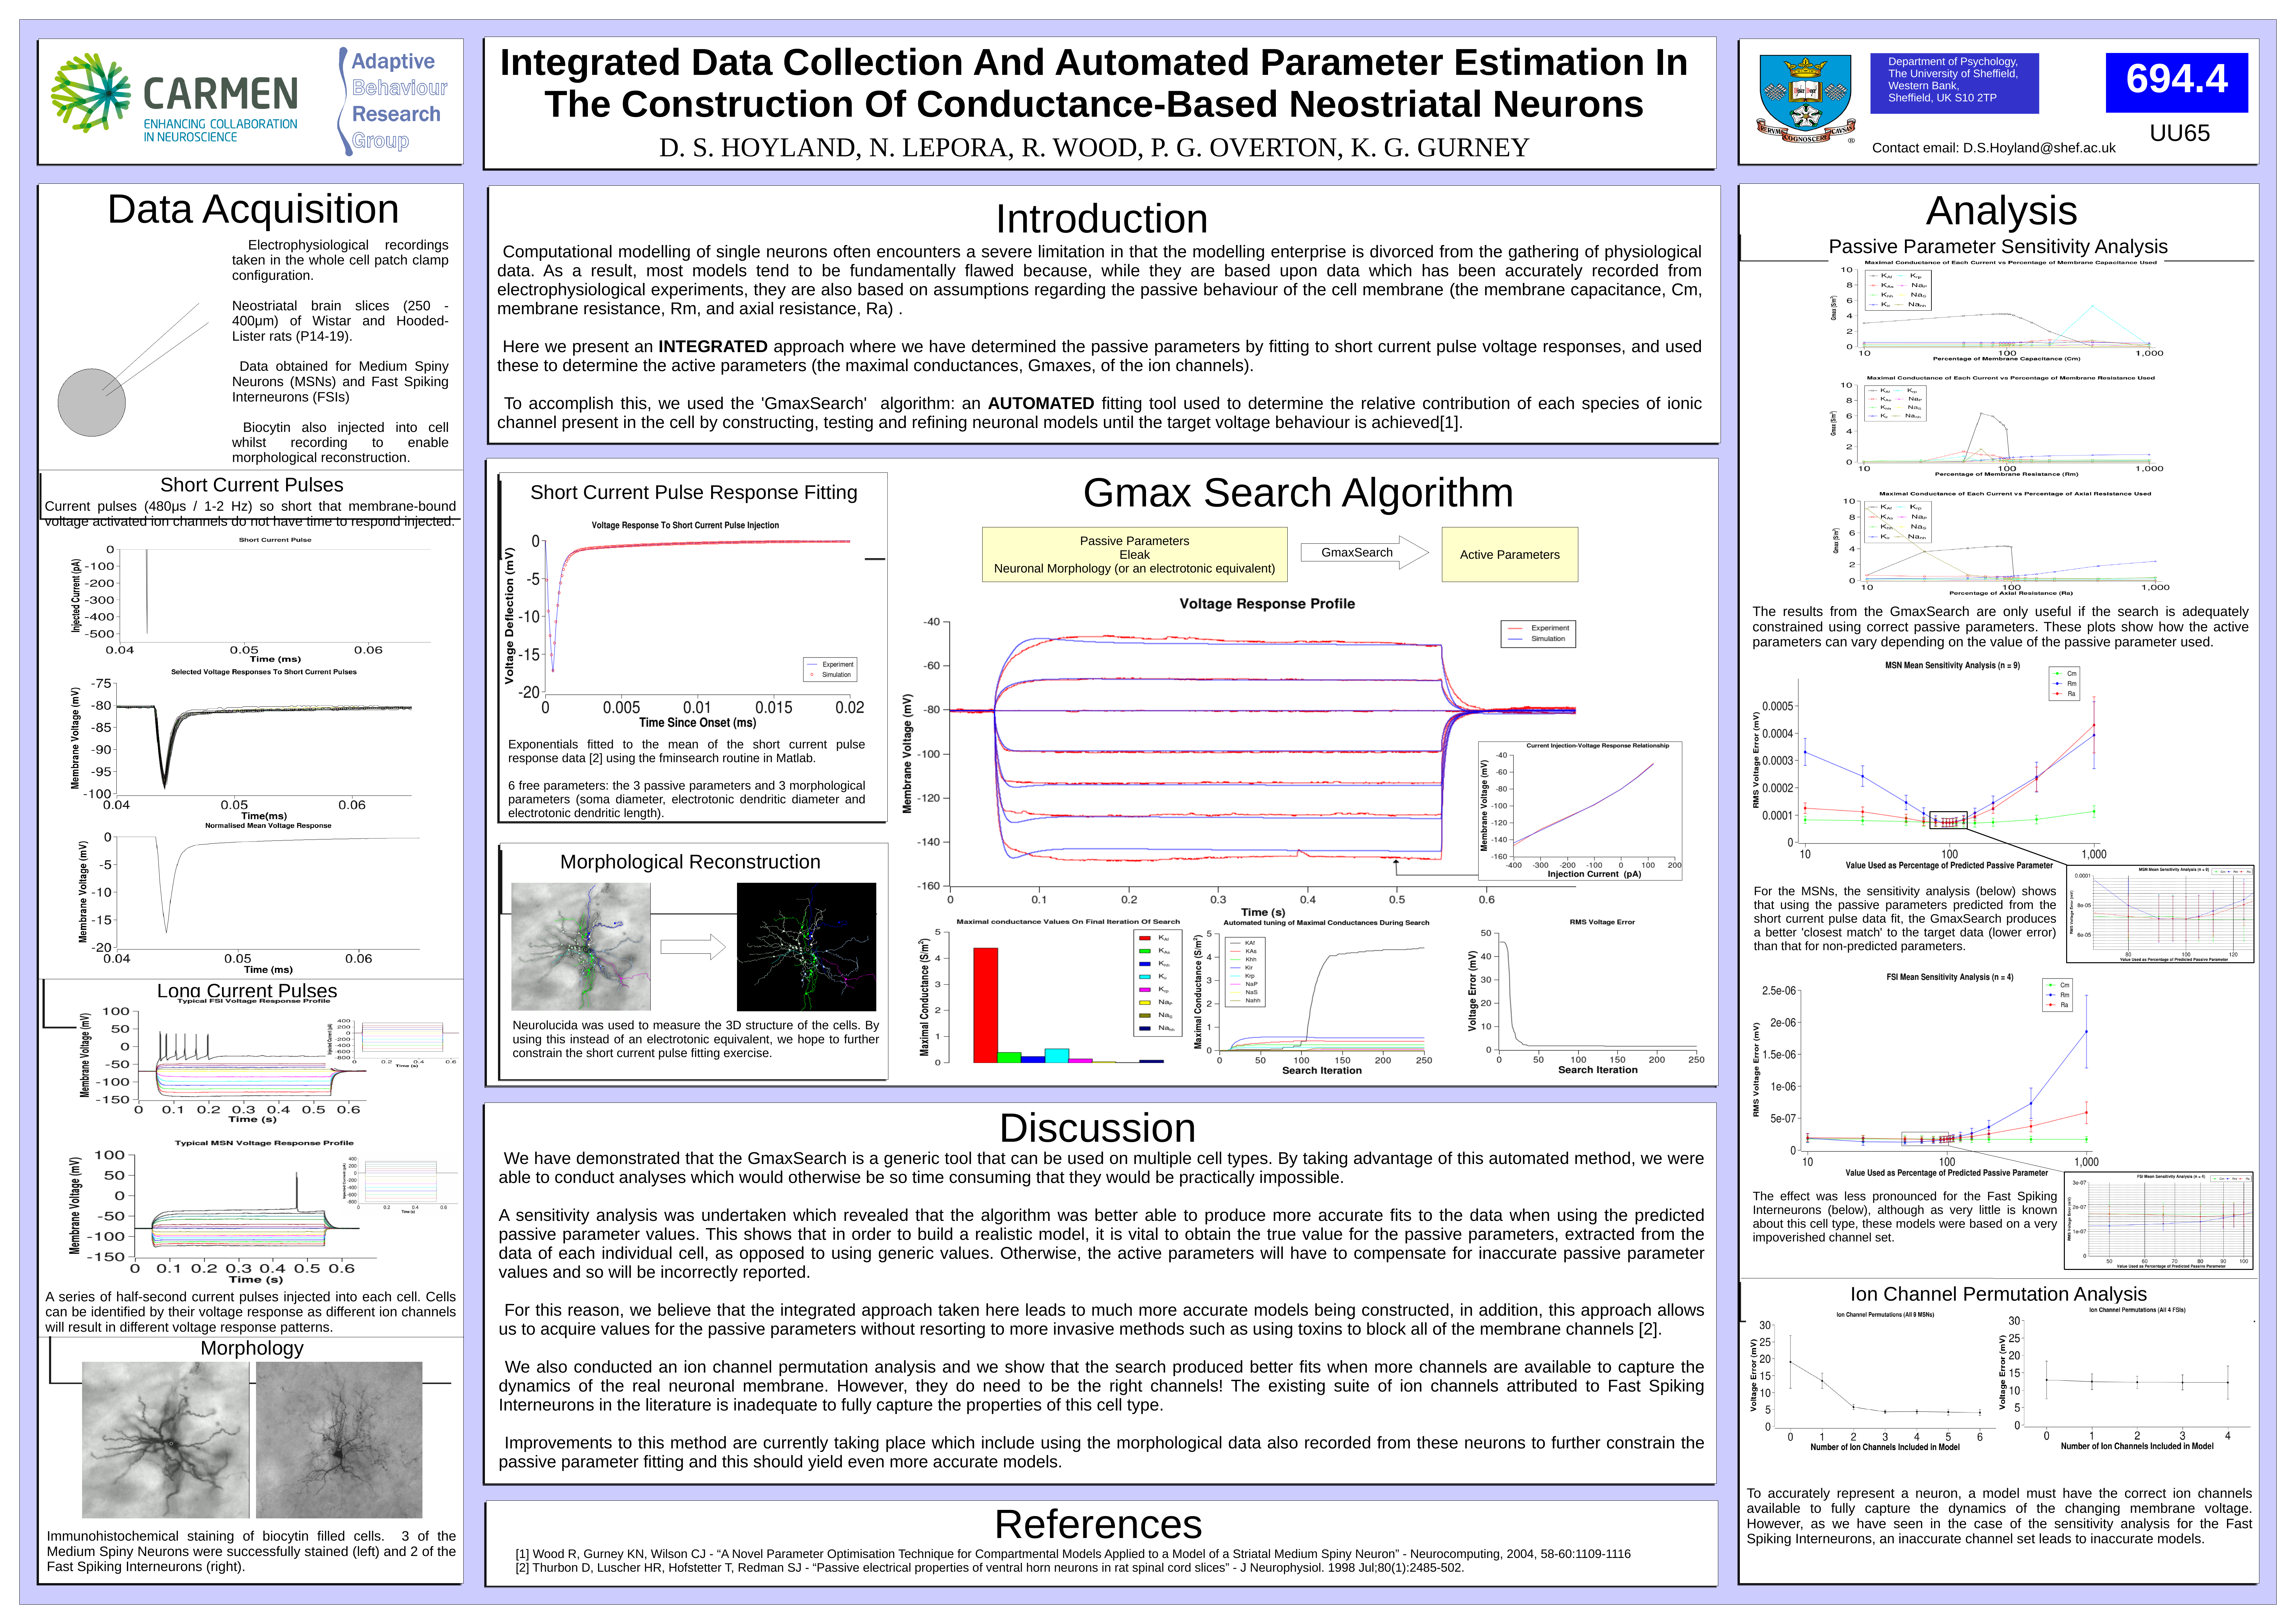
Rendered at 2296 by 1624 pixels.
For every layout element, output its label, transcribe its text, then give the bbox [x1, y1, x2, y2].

picture [900, 595, 1705, 1078]
text_box Short Current Pulse Response Fitting [501, 479, 888, 558]
picture [256, 1362, 422, 1518]
text_box Analysis [1745, 185, 2259, 236]
text_box Electrophysiological recordings taken in the whole cell patch clamp configuration. Neostriatal brain slices (250 -400μm) of Wistar and Hooded-Lister rats (P14-19). Data obtained for Medium Spiny Neurons (MSNs) and Fast Spiking Interneurons (FSIs) Biocytin also injected into cell whilst recording to enable morphological reconstruction. [227, 235, 454, 468]
text_box We have demonstrated that the GmaxSearch is a generic tool that can be used on multiple cell types. By taking advantage of this automated method, we were able to conduct analyses which would otherwise be so time consuming that they would be practically impossible. A sensitivity analysis was undertaken which revealed that the algorithm was better able to produce more accurate fits to the data when using the predicted passive parameter values. This shows that in order to build a realistic model, it is vital to obtain the true value for the passive parameters, extracted from the data of each individual cell, as opposed to using generic values. Otherwise, the active parameters will have to compensate for inaccurate passive parameter values and so will be incorrectly reported. For this reason, we believe that the integrated approach taken here leads to much more accurate models being constructed, in addition, this approach allows us to acquire values for the passive parameters without resorting to more invasive methods such as using toxins to block all of the membrane channels [2]. We also conducted an ion channel permutation analysis and we show that the search produced better fits when more channels are available to capture the dynamics of the real neuronal membrane. However, they do need to be the right channels! The existing suite of ion channels attributed to Fast Spiking Interneurons in the literature is inadequate to fully capture the properties of this cell type. Improvements to this method are currently taking place which include using the morphological data also recorded from these neurons to further constrain the passive parameter fitting and this should yield even more accurate models. [494, 1146, 1710, 1474]
picture [1831, 491, 2170, 596]
text_box Introduction [492, 193, 1713, 253]
picture [77, 997, 459, 1125]
picture [502, 519, 865, 732]
picture [737, 883, 876, 1011]
text_box Ion Channel Permutation Analysis [1741, 1280, 2258, 1321]
picture [1746, 1304, 2254, 1455]
picture [68, 667, 420, 976]
text_box Gmax Search Algorithm [887, 467, 1710, 525]
text_box Exponentials fitted to the mean of the short current pulse response data [2] using the fminsearch routine in Matlab. 6 free parameters: the 3 passive parameters and 3 morphological parameters (soma diameter, electrotonic dendritic diameter and electrotonic dendritic length). [503, 735, 870, 823]
text_box 694.4 [2106, 53, 2249, 113]
text_box Passive Parameters Eleak Neuronal Morphology (or an electrotonic equivalent) [982, 527, 1288, 582]
picture [1828, 260, 2164, 362]
text_box Long Current Pulses [44, 977, 450, 979]
picture [82, 1362, 249, 1518]
text_box [499, 472, 888, 822]
picture [1748, 968, 2099, 1180]
picture [1828, 375, 2164, 477]
text_box Computational modelling of single neurons often encounters a severe limitation in that the modelling enterprise is divorced from the gathering of physiological data. As a result, most models tend to be fundamentally flawed because, while they are based upon data which has been accurately recorded from electrophysiological experiments, they are also based on assumptions regarding the passive behaviour of the cell membrane (the membrane capacitance, Cm, membrane resistance, Rm, and axial resistance, Ra) . Here we present an INTEGRATED approach where we have determined the passive parameters by fitting to short current pulse voltage responses, and used these to determine the active parameters (the maximal conductances, Gmaxes, of the ion channels). To accomplish this, we used the 'GmaxSearch' algorithm: an AUTOMATED fitting tool used to determine the relative contribution of each species of ionic channel present in the cell by constructing, testing and refining neuronal models until the target voltage behaviour is achieved[1]. [492, 239, 1708, 450]
text_box Department of Psychology, The University of Sheffield, Western Bank, Sheffield, UK S10 2TP [1882, 52, 2025, 107]
text_box [500, 843, 888, 1080]
text_box Short Current Pulses [41, 471, 463, 519]
text_box [1] Wood R, Gurney KN, Wilson CJ - “A Novel Parameter Optimisation Technique for Compartmental Models Applied to a Model of a Striatal Medium Spiny Neuron” - Neurocomputing, 2004, 58-60:1109-1116 [2] Thurbon D, Luscher HR, Hofstetter T, Redman SJ - “Passive electrical properties of ventral horn neurons in rat spinal cord slices” - J Neurophysiol. 1998 Jul;80(1):2485-502. [511, 1549, 1681, 1596]
text_box Immunohistochemical staining of biocytin filled cells. 3 of the Medium Spiny Neurons were successfully stained (left) and 2 of the Fast Spiking Interneurons (right). [42, 1526, 462, 1584]
text_box Data Acquisition [39, 183, 469, 234]
text_box A series of half-second current pulses injected into each cell. Cells can be identified by their voltage response as different ion channels will result in different voltage response patterns. [41, 1287, 461, 1337]
picture [511, 883, 651, 1011]
picture [69, 536, 431, 665]
text_box To accurately represent a neuron, a model must have the correct ion channels available to fully capture the dynamics of the changing membrane voltage. However, as we have seen in the case of the sensitivity analysis for the Fast Spiking Interneurons, an inaccurate channel set leads to inaccurate models. [1742, 1483, 2258, 1583]
text_box Morphological Reconstruction [502, 848, 880, 914]
text_box Discussion [483, 1103, 1713, 1153]
text_box UU65 [2116, 117, 2244, 172]
picture [1930, 812, 1967, 828]
text_box For the MSNs, the sensitivity analysis (below) shows that using the passive parameters predicted from the short current pulse data fit, the GmaxSearch produces a better 'closest match' to the target data (lower error) than that for non-predicted parameters. [1749, 882, 2062, 957]
text_box Neurolucida was used to measure the 3D structure of the cells. By using this instead of an electrotonic equivalent, we hope to further constrain the short current pulse fitting exercise. [508, 1016, 884, 1068]
text_box [58, 368, 126, 436]
text_box Current pulses (480μs / 1-2 Hz) so short that membrane-bound voltage activated ion channels do not have time to respond injected. [40, 496, 462, 531]
text_box GmaxSearch [1301, 536, 1429, 570]
text_box References [479, 1499, 1719, 1549]
text_box Contact email: D.S.Hoyland@shef.ac.uk [1866, 137, 2116, 159]
text_box Integrated Data Collection And Automated Parameter Estimation In The Construction Of Conductance-Based Neostriatal Neurons D. S. HOYLAND, N. LEPORA, R. WOOD, P. G. OVERTON, K. G. GURNEY [483, 39, 1708, 173]
picture [1748, 657, 2106, 872]
text_box Long Current Pulses [44, 979, 450, 1027]
picture [48, 51, 300, 143]
picture [1756, 55, 1856, 143]
picture [337, 47, 448, 156]
text_box The effect was less pronounced for the Fast Spiking Interneurons (below), although as very little is known about this cell type, these models were based on a very impoverished channel set. [1748, 1187, 2063, 1248]
text_box [1870, 53, 2039, 114]
picture [65, 1139, 459, 1286]
text_box Active Parameters [1442, 527, 1578, 582]
text_box The results from the GmaxSearch are only useful if the search is adequately constrained using correct passive parameters. These plots show how the active parameters can vary depending on the value of the passive parameter used. [1748, 601, 2254, 653]
text_box Morphology [51, 1337, 454, 1383]
picture [2065, 1172, 2253, 1269]
text_box Passive Parameter Sensitivity Analysis [1741, 232, 2257, 261]
picture [2067, 865, 2254, 963]
